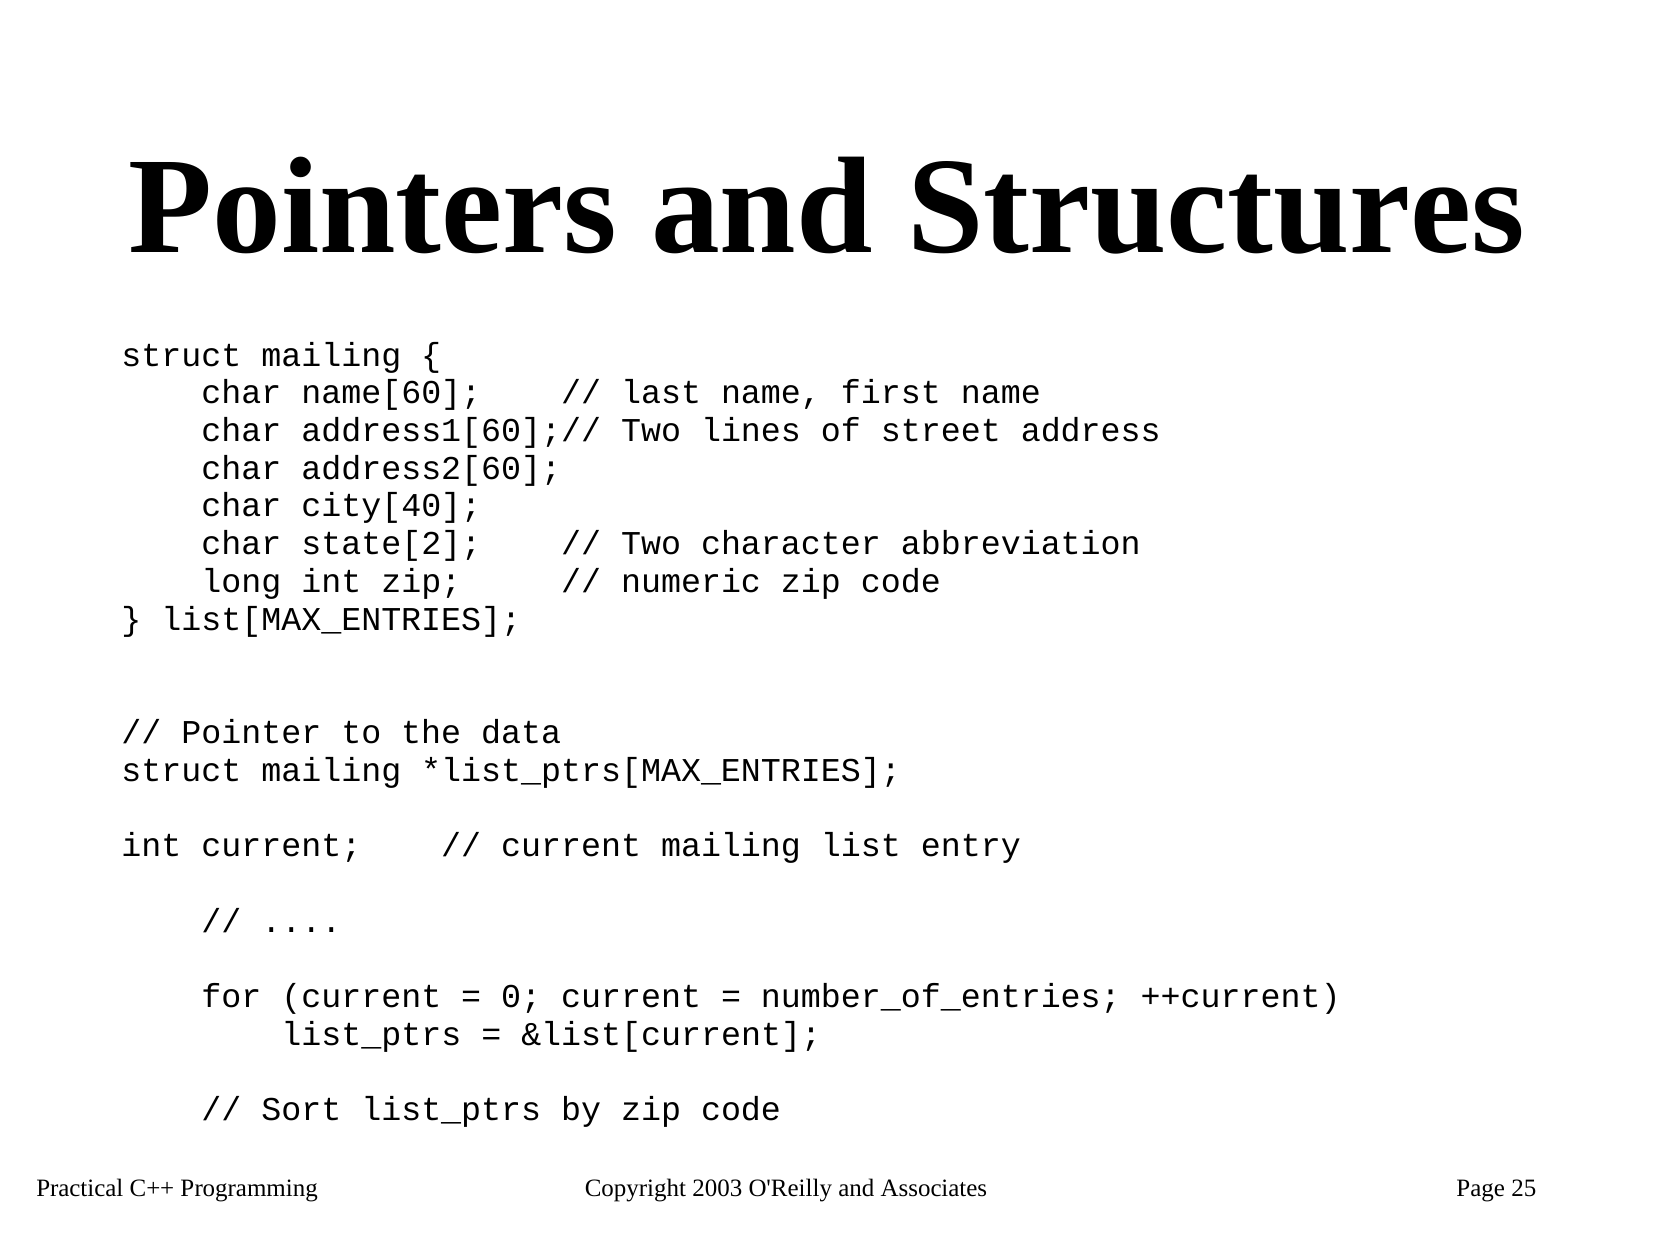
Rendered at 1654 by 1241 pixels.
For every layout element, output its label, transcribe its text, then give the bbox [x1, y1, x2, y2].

subtitle struct mailing { char name[60]; // last name, first name char address1[60];// Two lines of street address char address2[60]; char city[40]; char state[2]; // Two character abbreviation long int zip; // numeric zip code } list[MAX_ENTRIES]; // Pointer to the data struct mailing *list_ptrs[MAX_ENTRIES]; int current; // current mailing list entry // .... for (current = 0; current = number_of_entries; ++current) list_ptrs = &list[current]; // Sort list_ptrs by zip code [121, 343, 1534, 1126]
title Pointers and Structures [121, 102, 1534, 311]
